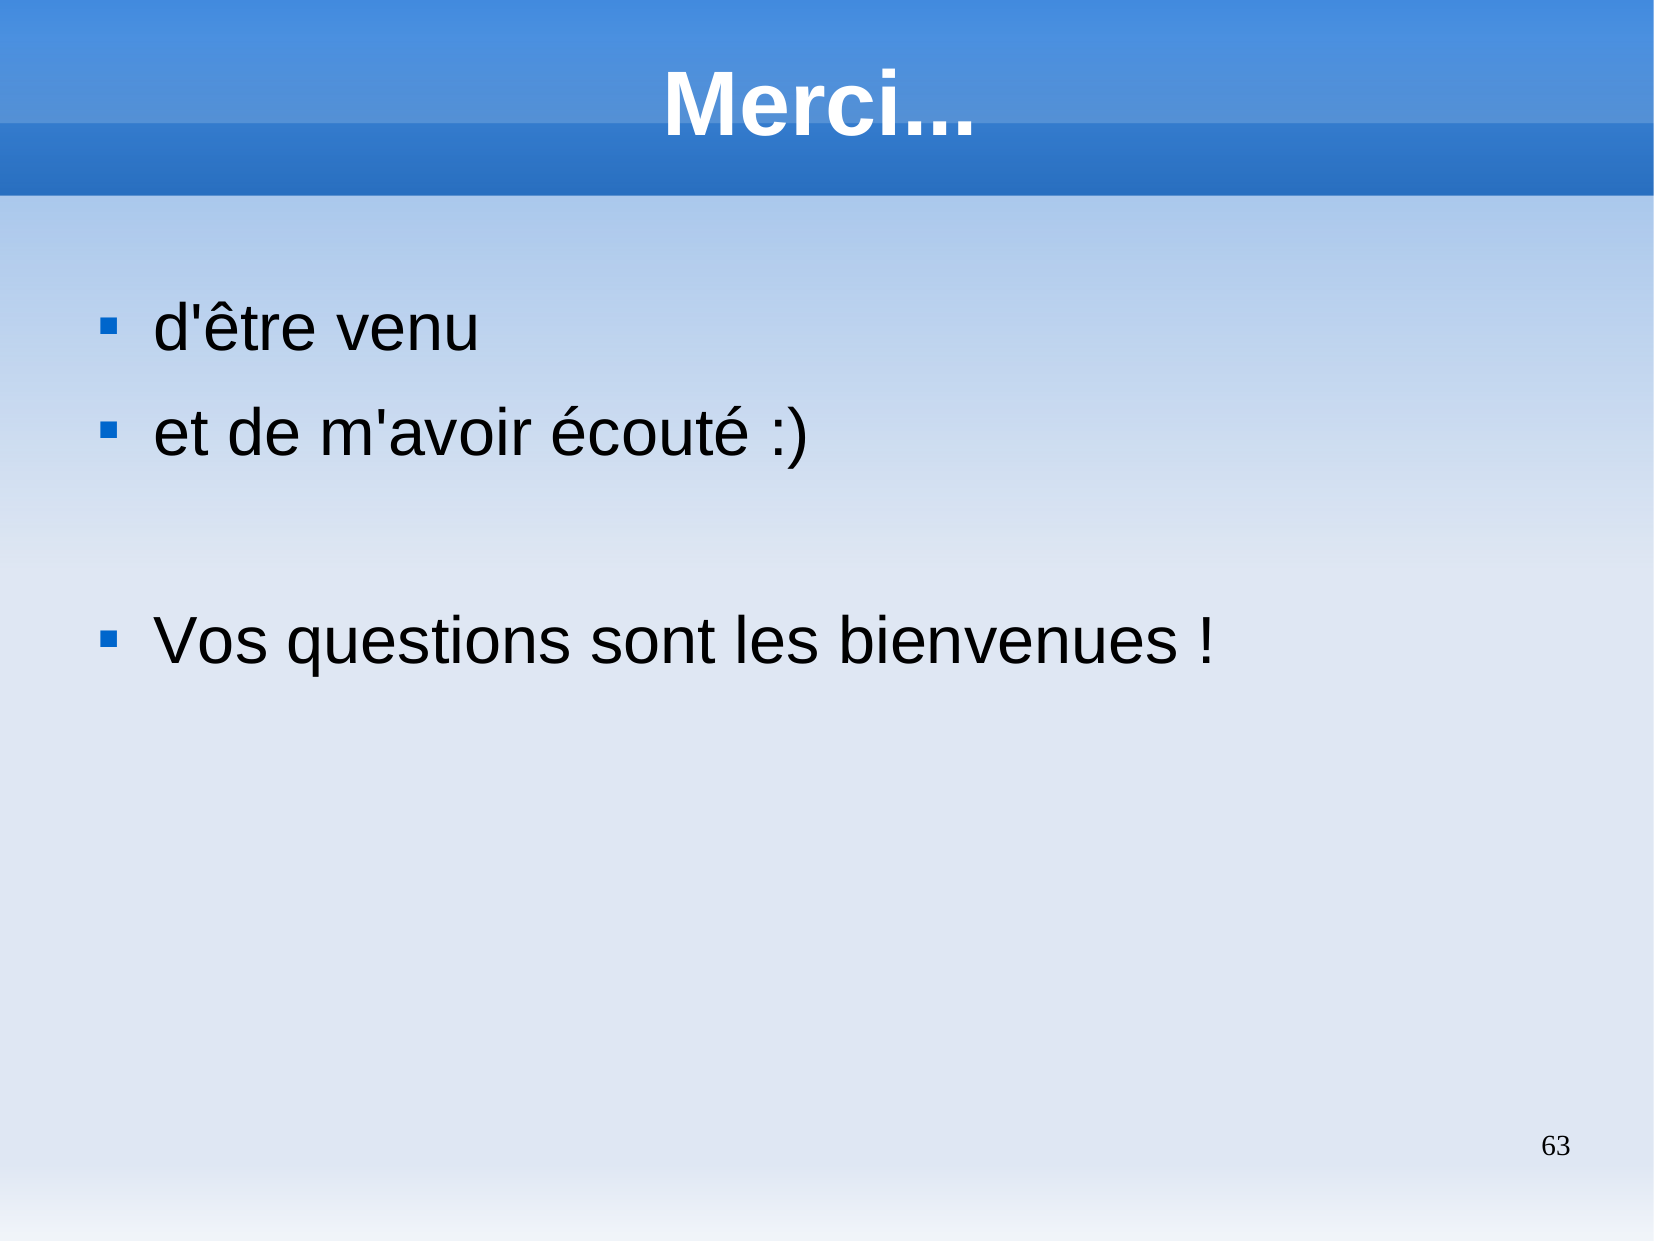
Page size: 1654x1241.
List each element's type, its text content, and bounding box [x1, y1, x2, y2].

list d'être venu et de m'avoir écouté :) Vos questions sont les bienvenues ! [82, 290, 1571, 1109]
title Merci... [76, 0, 1565, 208]
picture [0, 0, 1654, 1241]
